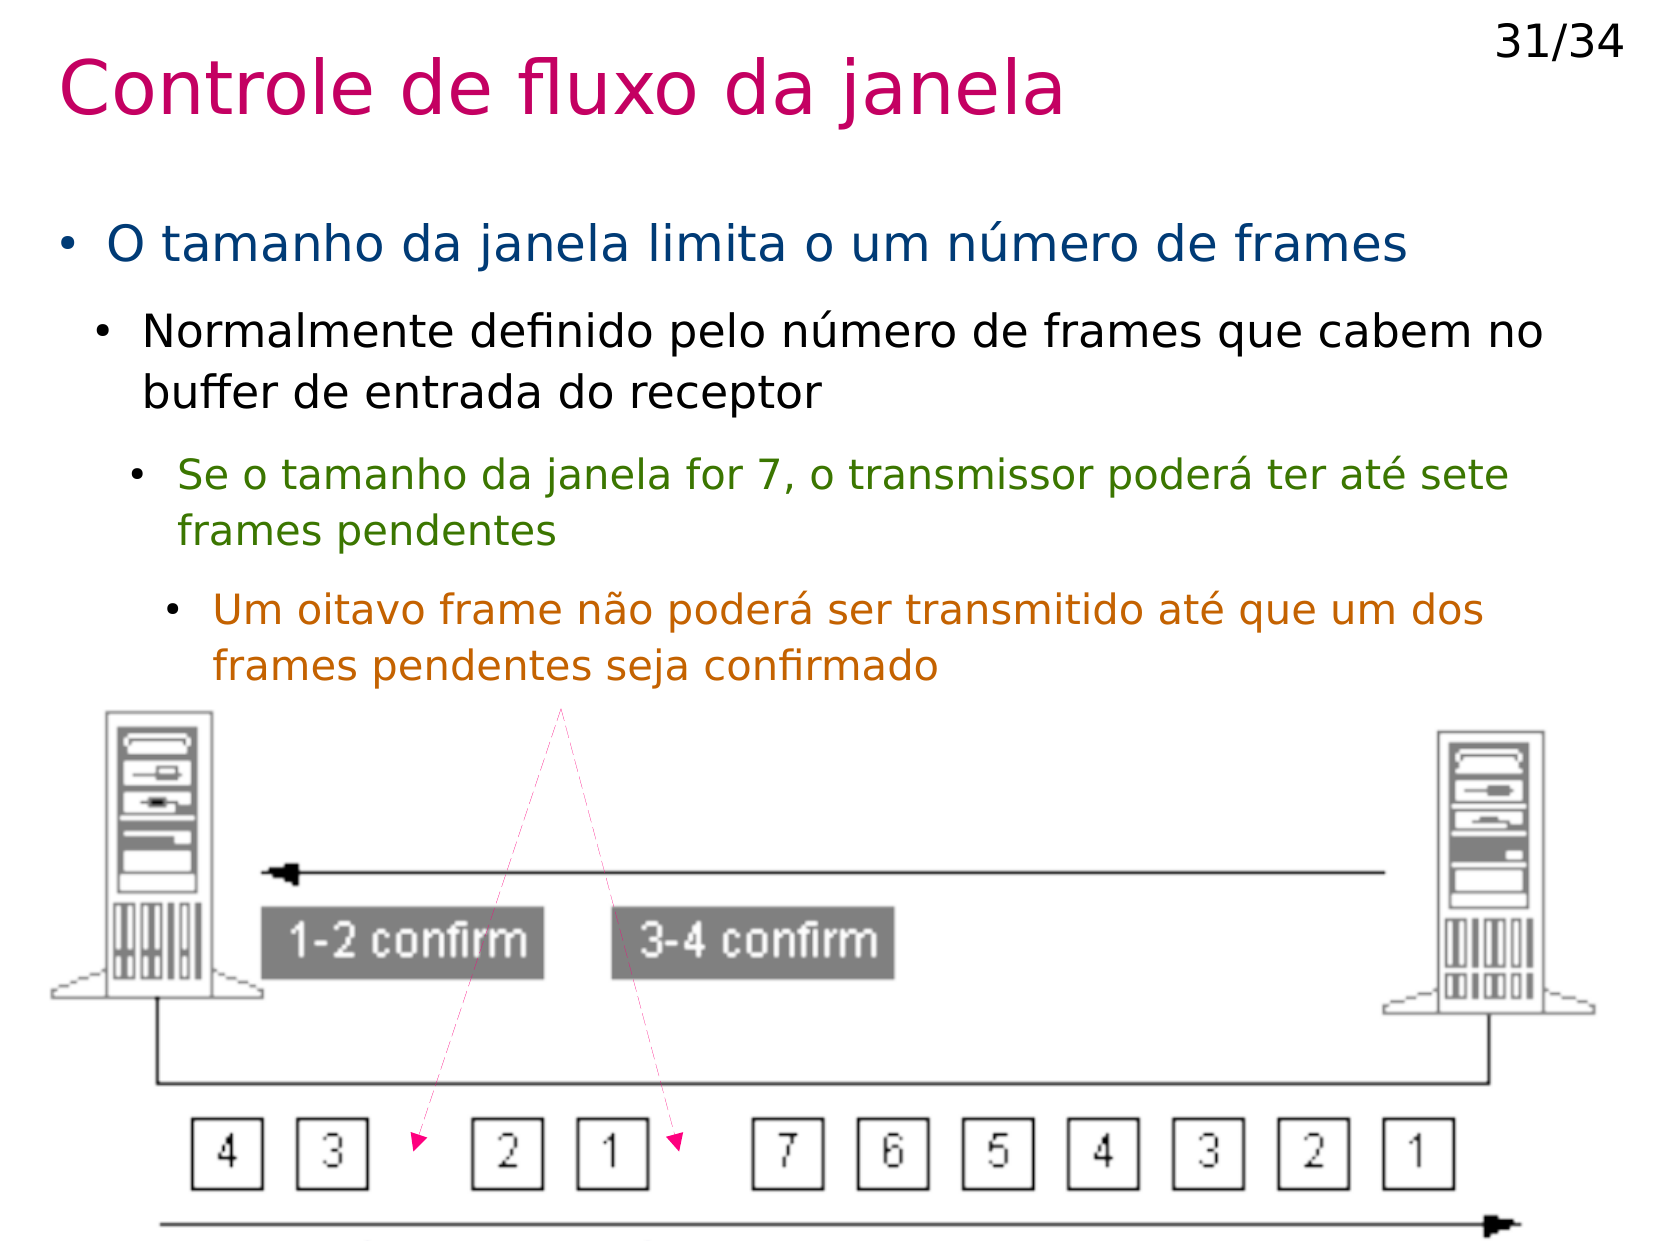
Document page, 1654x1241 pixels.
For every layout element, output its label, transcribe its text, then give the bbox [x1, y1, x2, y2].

title Controle de fluxo da janela [59, 29, 1625, 148]
picture [48, 708, 1602, 1241]
list O tamanho da janela limita o um número de frames Normalmente definido pelo número de frames que cabem no buffer de entrada do receptor Se o tamanho da janela for 7, o transmissor poderá ter até sete frames pendentes Um oitavo frame não poderá ser transmitido até que um dos frames pendentes seja confirmado [59, 206, 1625, 1211]
